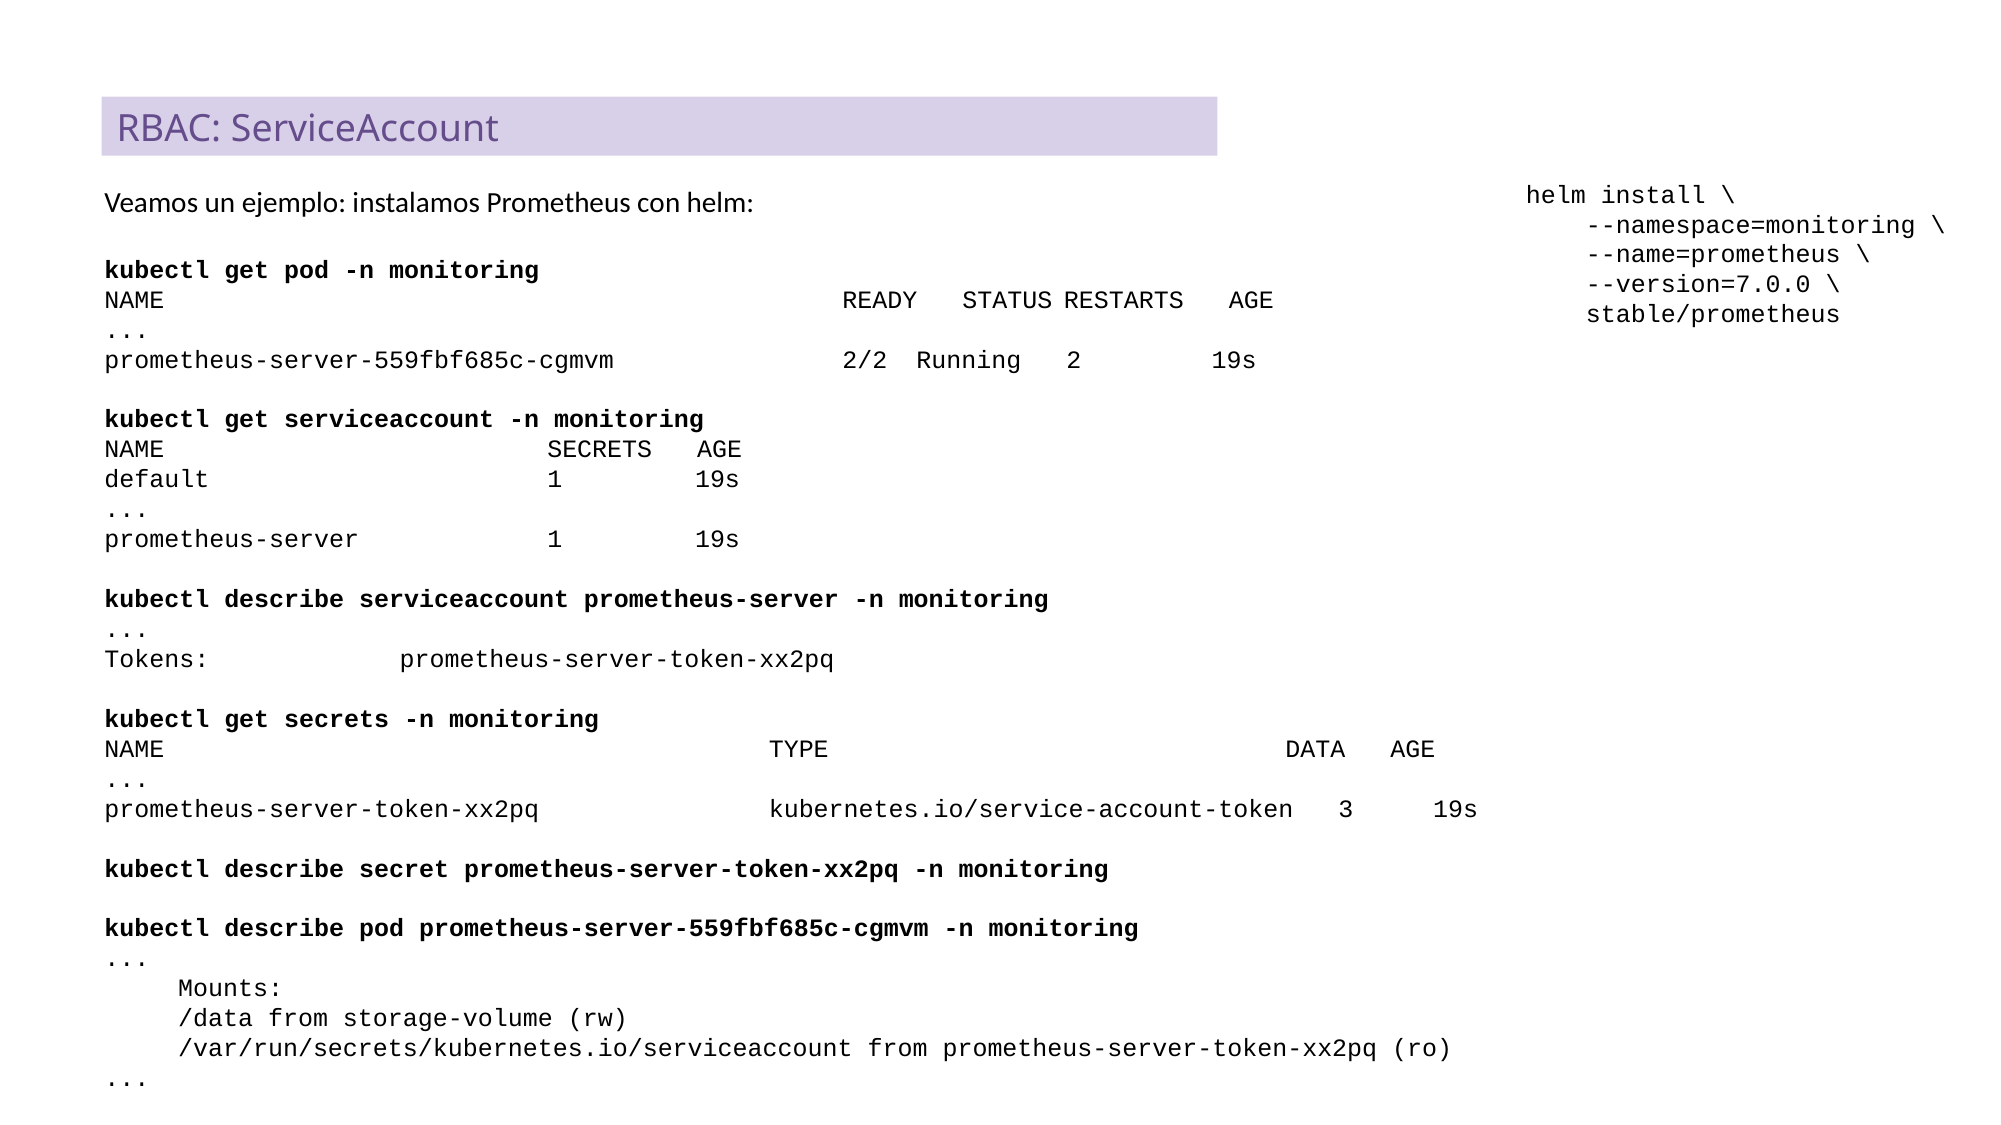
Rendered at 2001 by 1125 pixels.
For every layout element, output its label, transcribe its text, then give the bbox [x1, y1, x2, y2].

text_box helm install \ --namespace=monitoring \ --name=prometheus \ --version=7.0.0 \ stable/prometheus [1510, 163, 1968, 339]
text_box RBAC: ServiceAccount [101, 96, 1218, 156]
text_box Veamos un ejemplo: instalamos Prometheus con helm: kubectl get pod -n monitoring NAME READY STATUS RESTARTS AGE ... prometheus-server-559fbf685c-cgmvm 2/2 Running 2 19s kubectl get serviceaccount -n monitoring NAME SECRETS AGE default 1 19s ... prometheus-server 1 19s kubectl describe serviceaccount prometheus-server -n monitoring ... Tokens: prometheus-server-token-xx2pq kubectl get secrets -n monitoring NAME TYPE DATA AGE ... prometheus-server-token-xx2pq kubernetes.io/service-account-token 3 19s kubectl describe secret prometheus-server-token-xx2pq -n monitoring kubectl describe pod prometheus-server-559fbf685c-cgmvm -n monitoring ... Mounts: /data from storage-volume (rw) /var/run/secrets/kubernetes.io/serviceaccount from prometheus-server-token-xx2pq (ro) ... [89, 175, 1510, 261]
